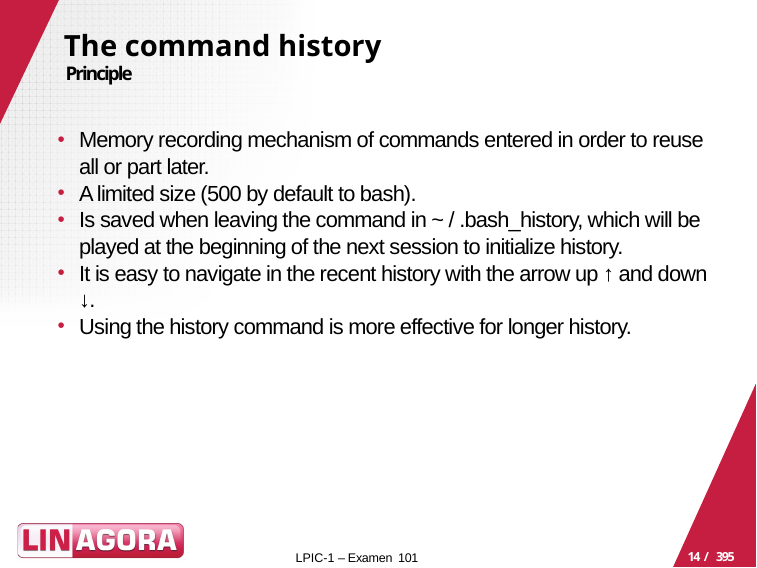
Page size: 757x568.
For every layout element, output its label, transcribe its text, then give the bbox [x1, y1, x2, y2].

text_box <number> / 395 [683, 549, 747, 568]
text_box Memory recording mechanism of commands entered in order to reuse all or part later. A limited size (500 by default to bash). Is saved when leaving the command in ~ / .bash_history, which will be played at the beginning of the next session to initialize history. It is easy to navigate in the recent history with the arrow up ↑ and down ↓. Using the history command is more effective for longer history. [55, 125, 725, 417]
text_box LPIC-1 – Examen 101 [293, 549, 420, 568]
picture [0, 0, 352, 352]
text_box [17, 520, 184, 562]
text_box The command history Principle [63, 26, 697, 122]
